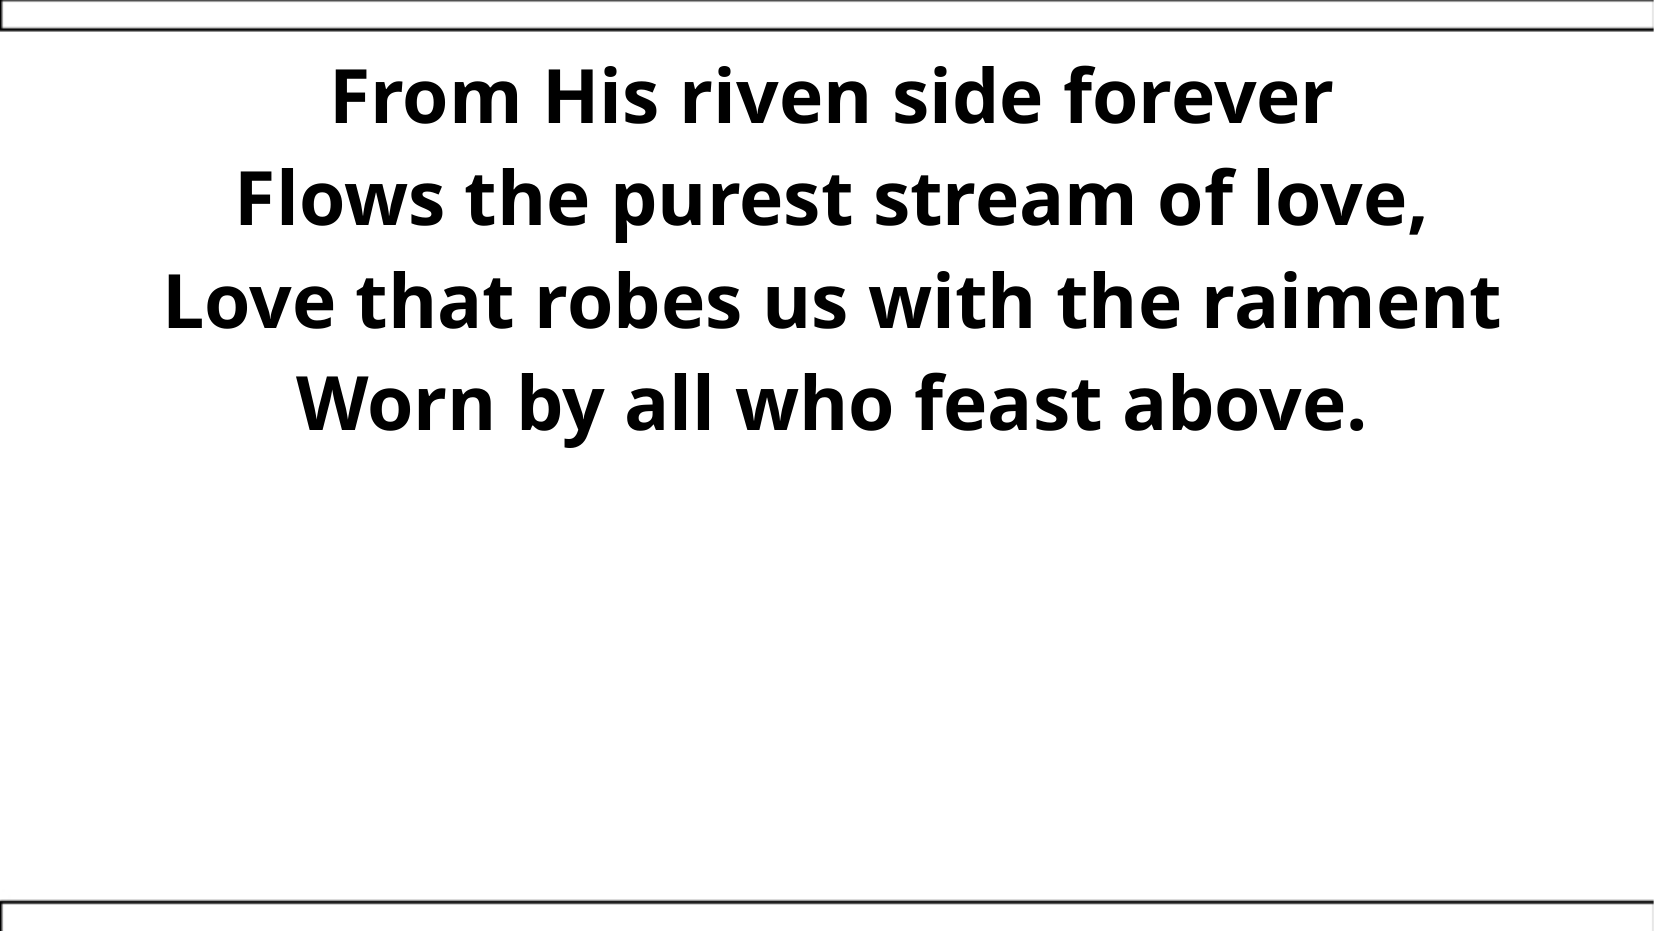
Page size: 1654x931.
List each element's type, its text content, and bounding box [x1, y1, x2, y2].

picture [0, 0, 1654, 931]
text_box From His riven side forever Flows the purest stream of love, Love that robes us with the raiment Worn by all who feast above. [105, 35, 1561, 451]
